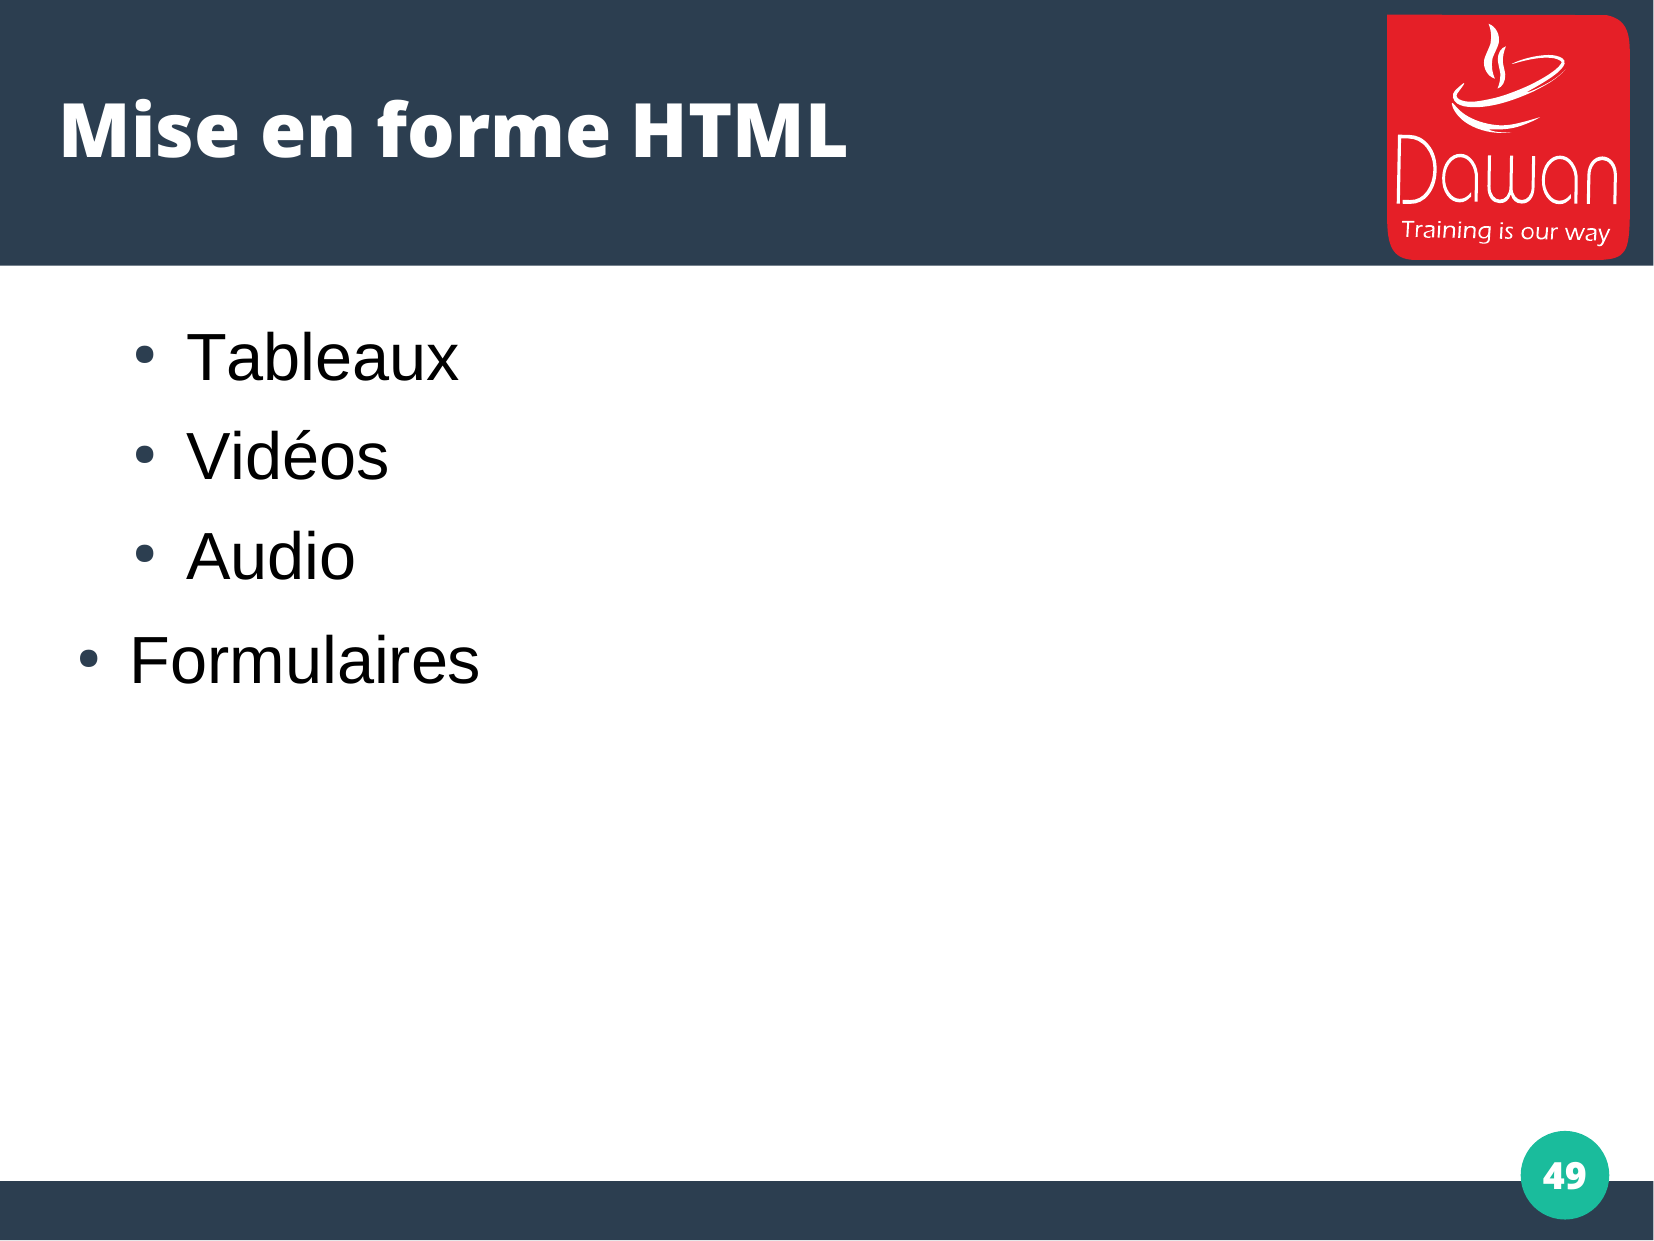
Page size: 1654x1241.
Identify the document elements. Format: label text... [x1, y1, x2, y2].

list Tableaux Vidéos Audio Formulaires [59, 324, 1595, 1152]
picture [1387, 14, 1630, 260]
title Mise en forme HTML [59, 49, 1387, 207]
